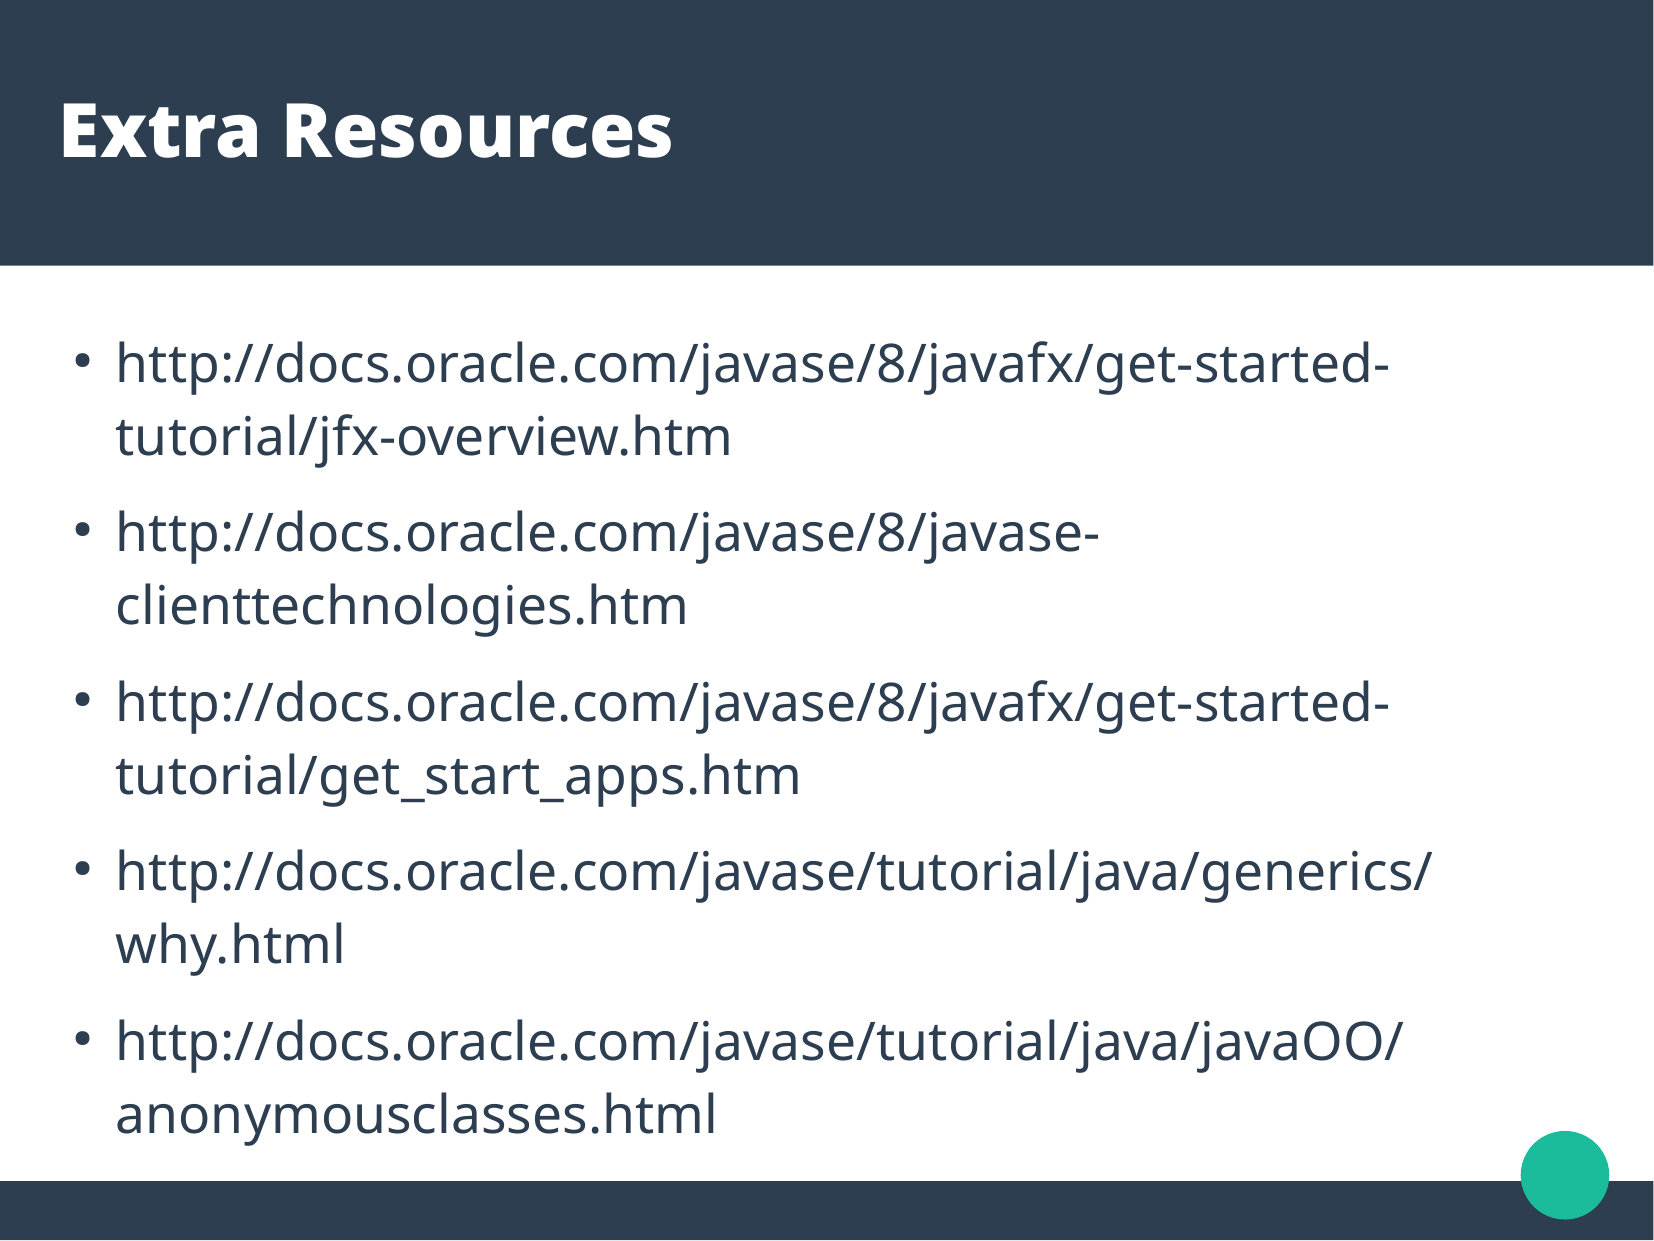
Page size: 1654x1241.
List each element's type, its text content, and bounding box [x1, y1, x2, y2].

list http://docs.oracle.com/javase/8/javafx/get-started-tutorial/jfx-overview.htm http://docs.oracle.com/javase/8/javase-clienttechnologies.htm http://docs.oracle.com/javase/8/javafx/get-started-tutorial/get_start_apps.htm http://docs.oracle.com/javase/tutorial/java/generics/why.html http://docs.oracle.com/javase/tutorial/java/javaOO/anonymousclasses.html [59, 324, 1595, 1152]
title Extra Resources [59, 49, 1595, 207]
